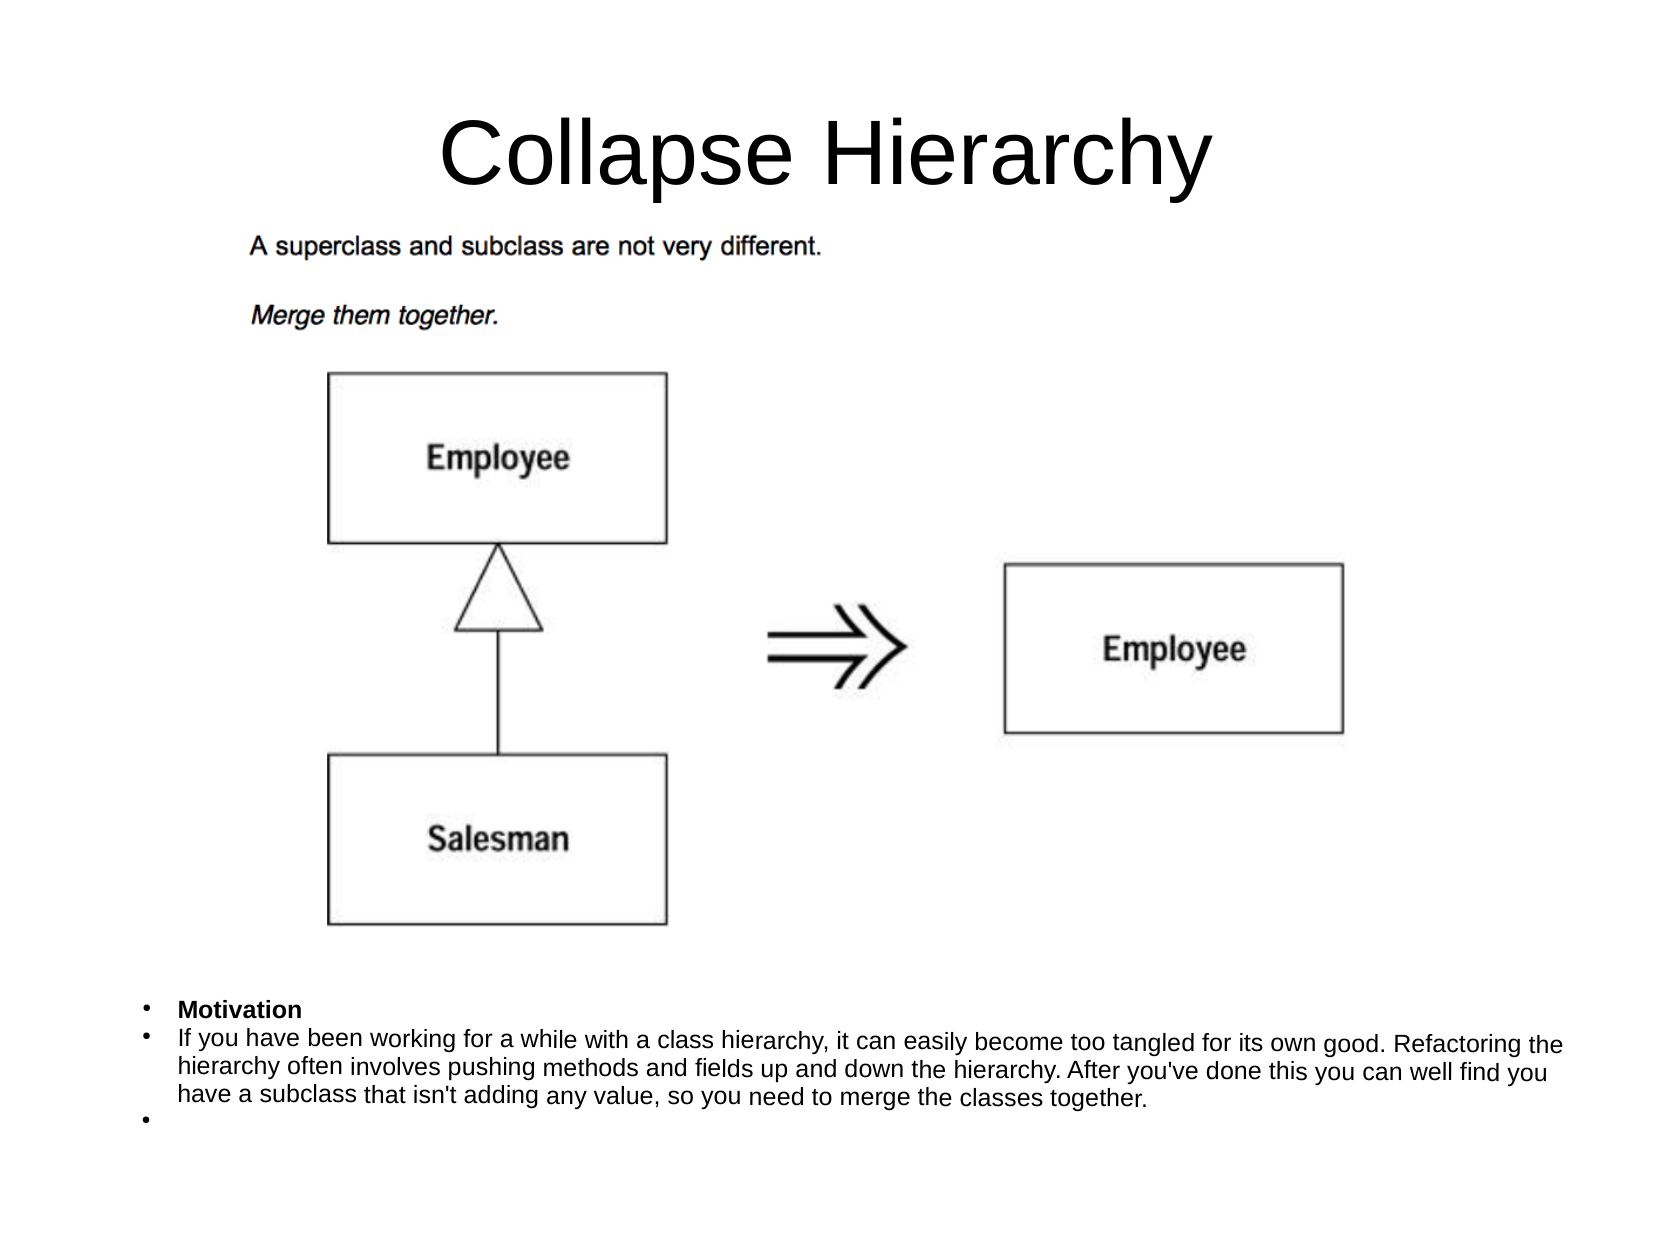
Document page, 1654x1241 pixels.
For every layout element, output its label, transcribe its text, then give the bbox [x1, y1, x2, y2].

picture [224, 231, 1474, 957]
text_box Motivation If you have been working for a while with a class hierarchy, it can easily become too tangled for its own good. Refactoring the hierarchy often involves pushing methods and fields up and down the hierarchy. After you've done this you can well find you have a subclass that isn't adding any value, so you need to merge the classes together. [106, 952, 1571, 1185]
title Collapse Hierarchy [82, 49, 1571, 257]
